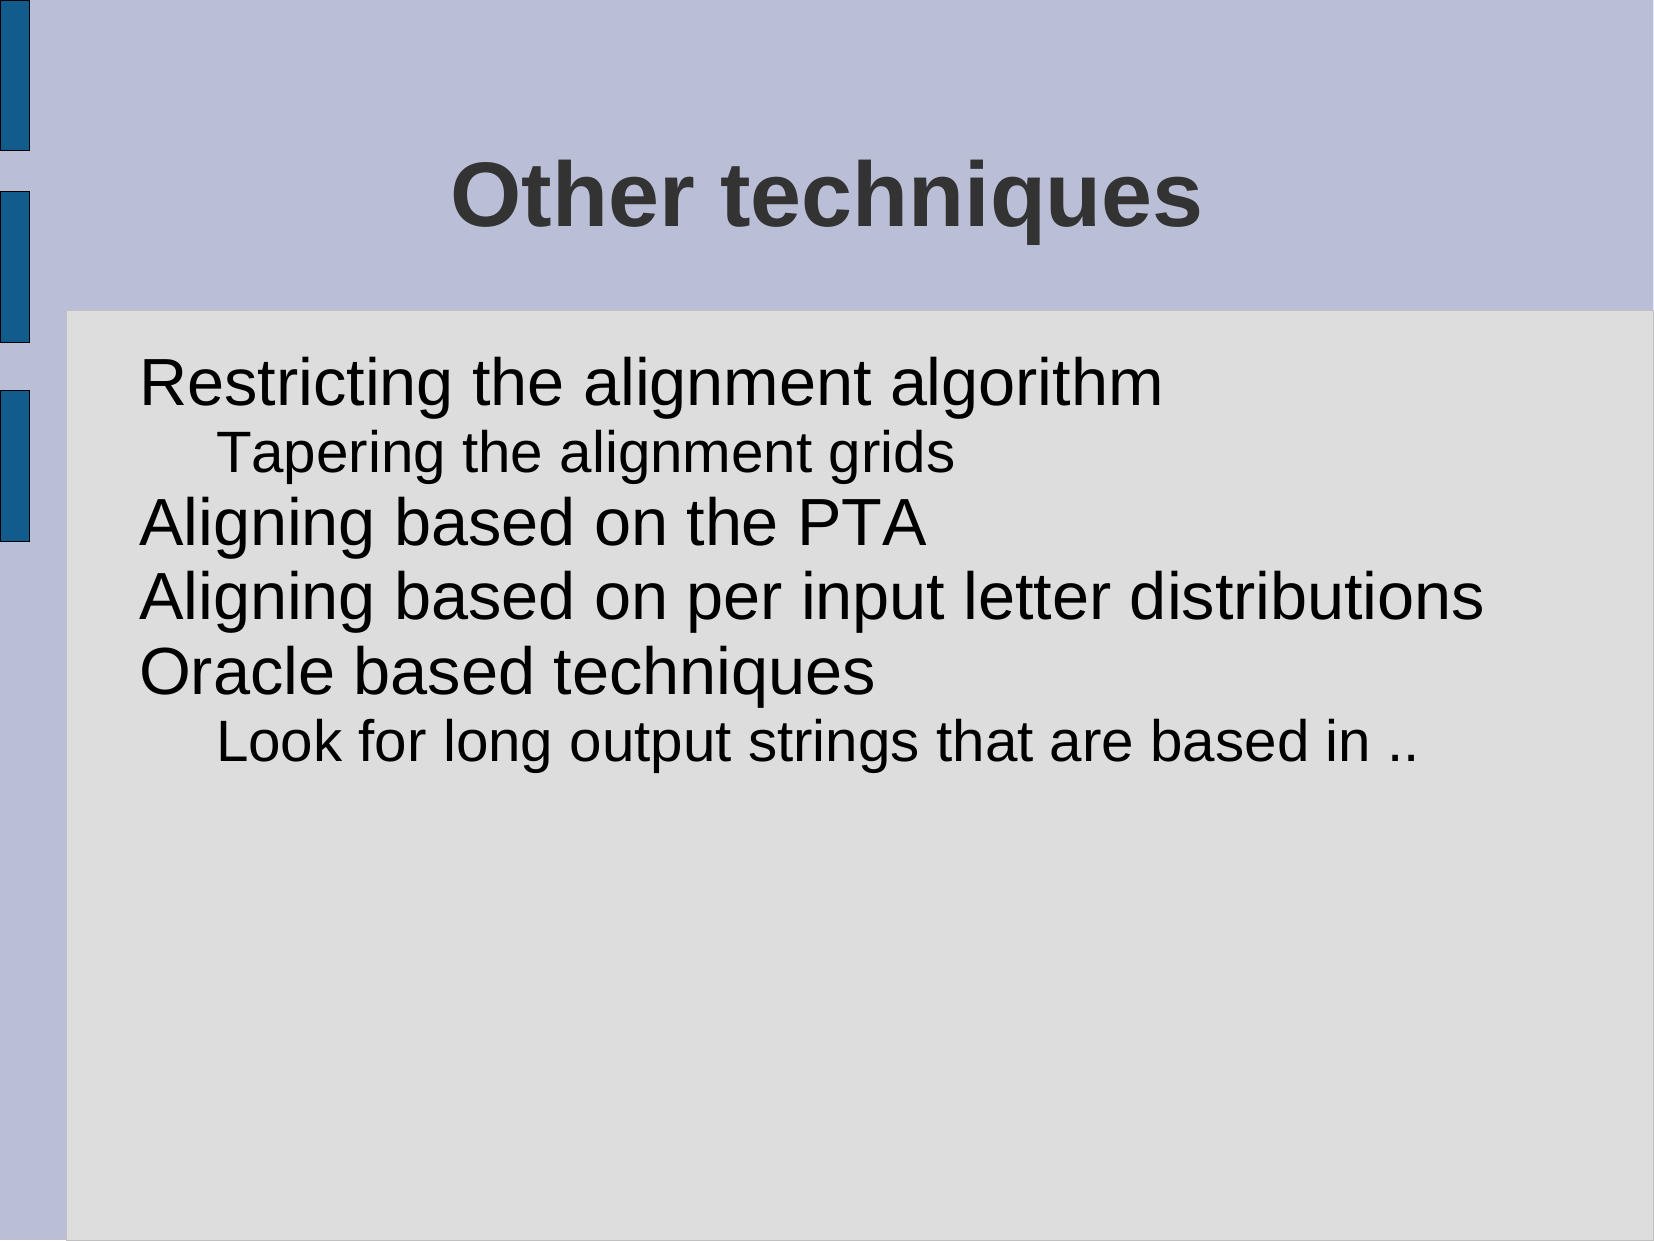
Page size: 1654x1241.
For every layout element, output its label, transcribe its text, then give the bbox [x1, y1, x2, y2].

title Other techniques [121, 91, 1534, 299]
list Restricting the alignment algorithm Tapering the alignment grids Aligning based on the PTA Aligning based on per input letter distributions Oracle based techniques Look for long output strings that are based in .. [121, 344, 1534, 1127]
